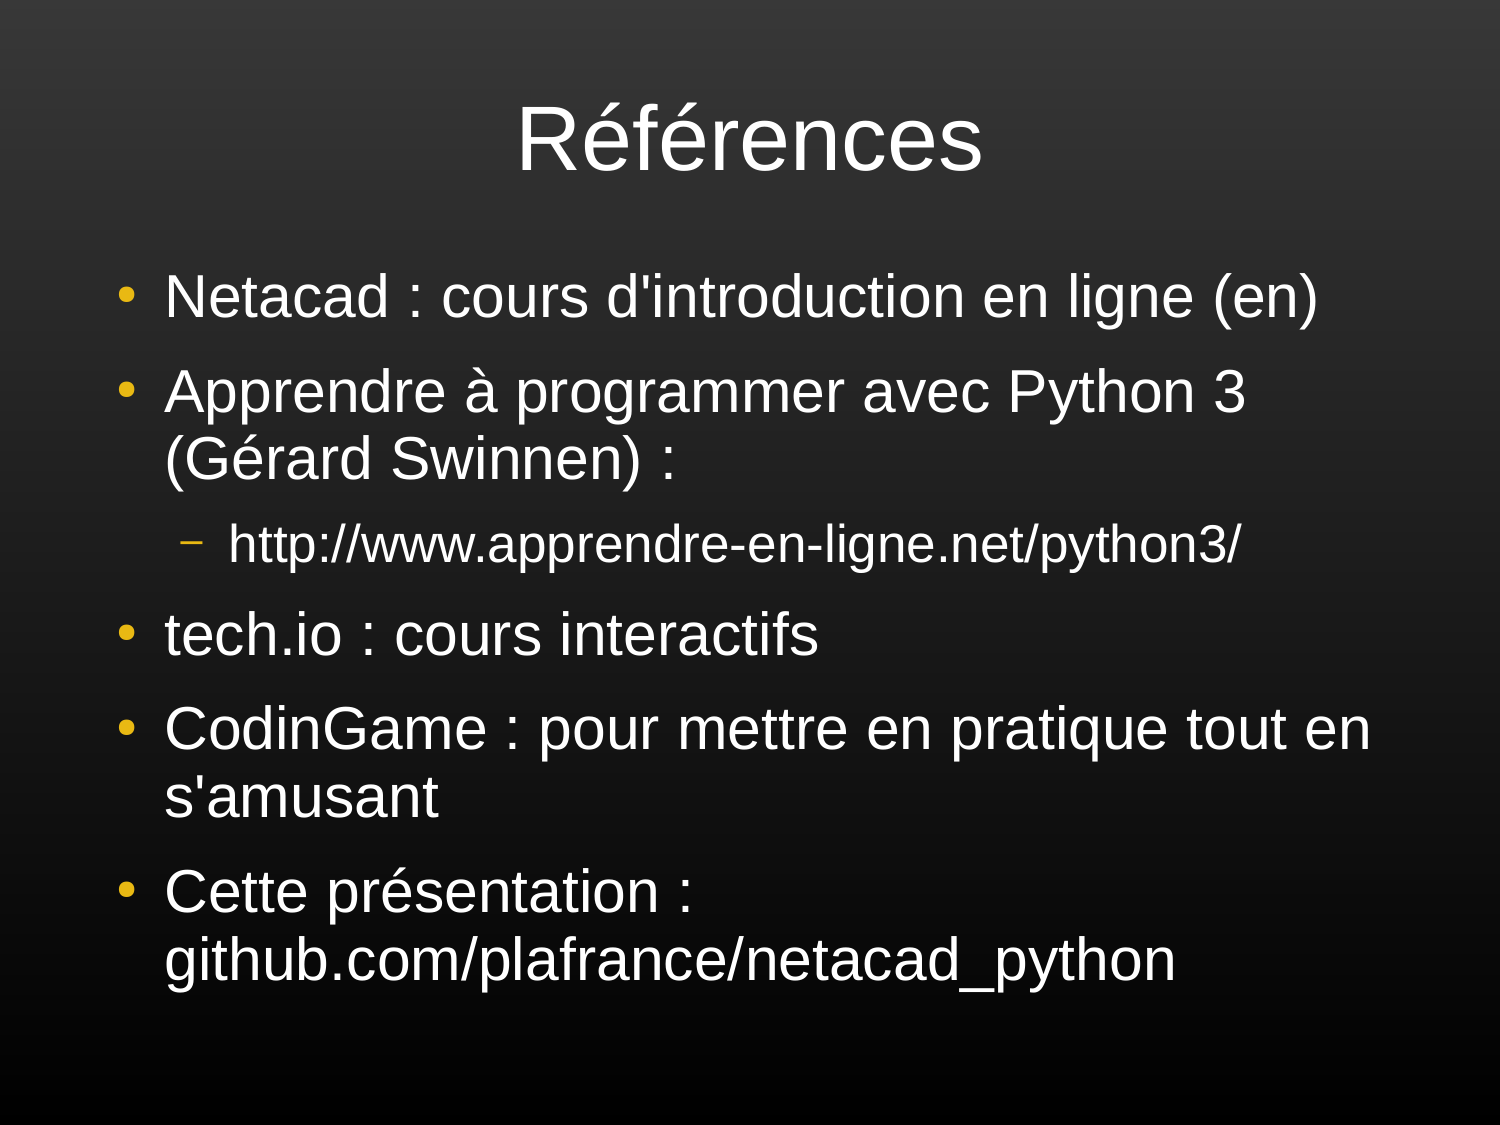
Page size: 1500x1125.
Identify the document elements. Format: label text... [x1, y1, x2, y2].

list Netacad : cours d'introduction en ligne (en) Apprendre à programmer avec Python 3 (Gérard Swinnen) : http://www.apprendre-en-ligne.net/python3/ tech.io : cours interactifs CodinGame : pour mettre en pratique tout en s'amusant Cette présentation : github.com/plafrance/netacad_python [99, 262, 1400, 1005]
title Références [99, 45, 1400, 233]
